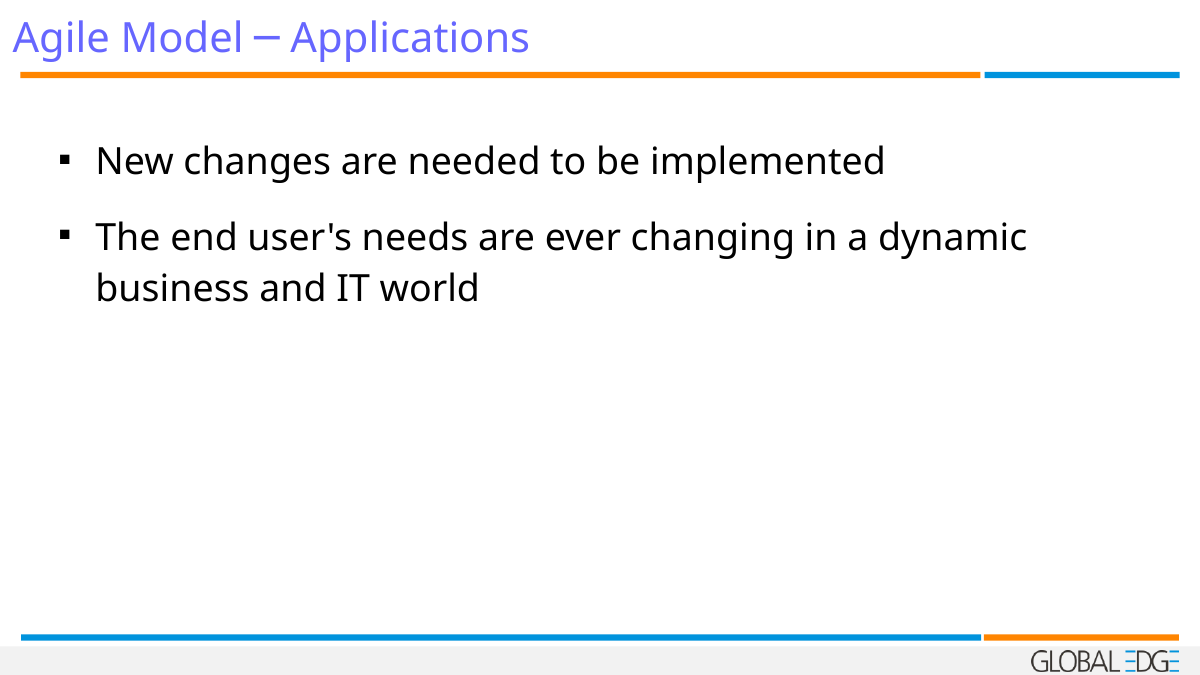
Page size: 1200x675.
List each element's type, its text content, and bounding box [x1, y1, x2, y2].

picture [1031, 650, 1179, 672]
title Agile Model ─ Applications [12, 9, 1088, 63]
subtitle New changes are needed to be implemented The end user's needs are ever changing in a dynamic business and IT world [60, 135, 1140, 527]
